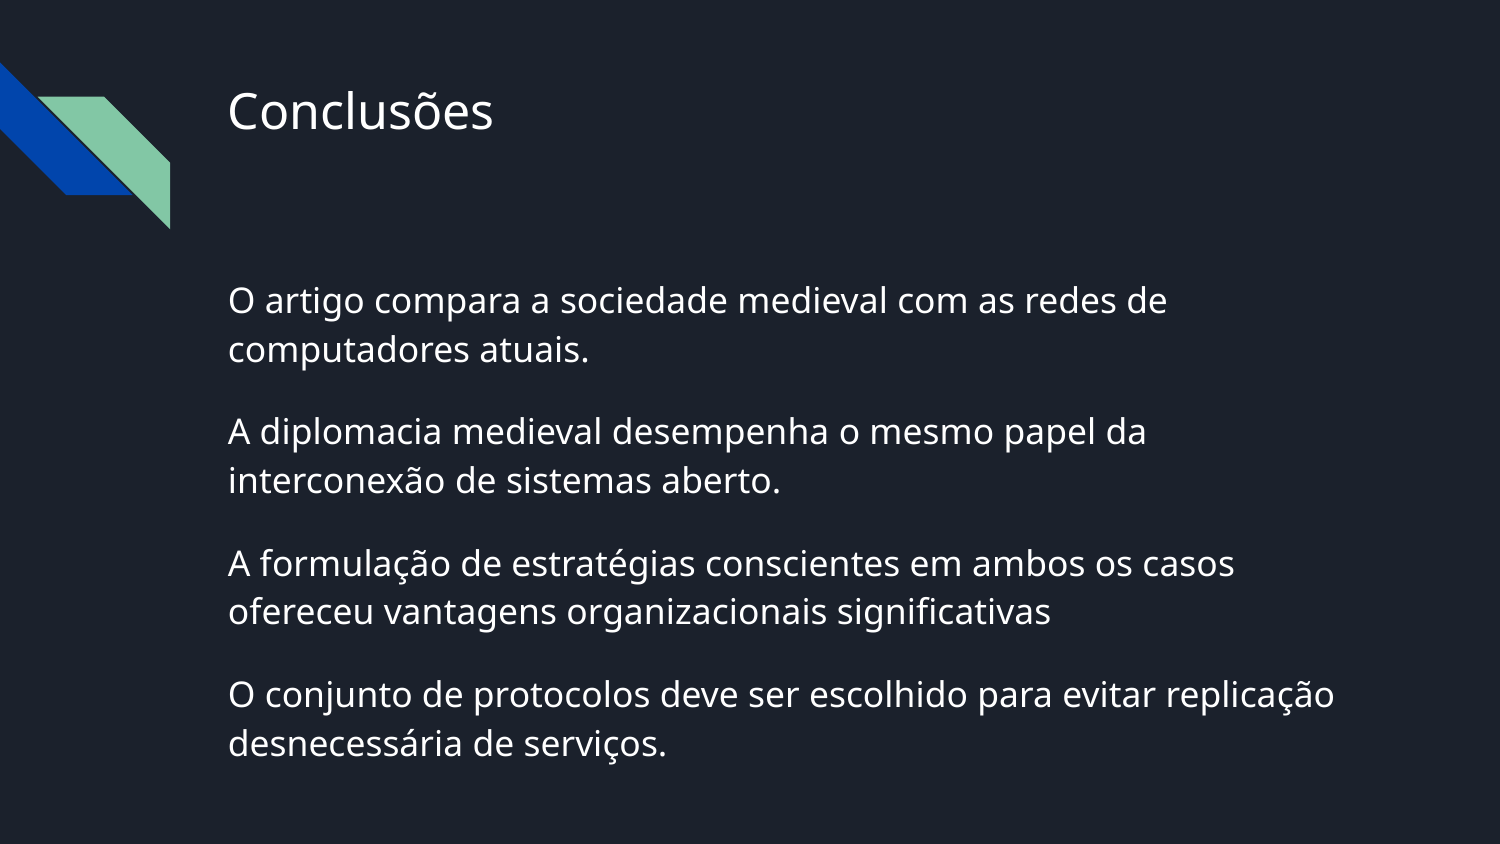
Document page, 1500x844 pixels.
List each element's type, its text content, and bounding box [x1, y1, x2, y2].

list O artigo compara a sociedade medieval com as redes de computadores atuais. A diplomacia medieval desempenha o mesmo papel da interconexão de sistemas aberto. A formulação de estratégias conscientes em ambos os casos ofereceu vantagens organizacionais significativas O conjunto de protocolos deve ser escolhido para evitar replicação desnecessária de serviços. [212, 257, 1368, 735]
title Conclusões [212, 64, 1368, 215]
